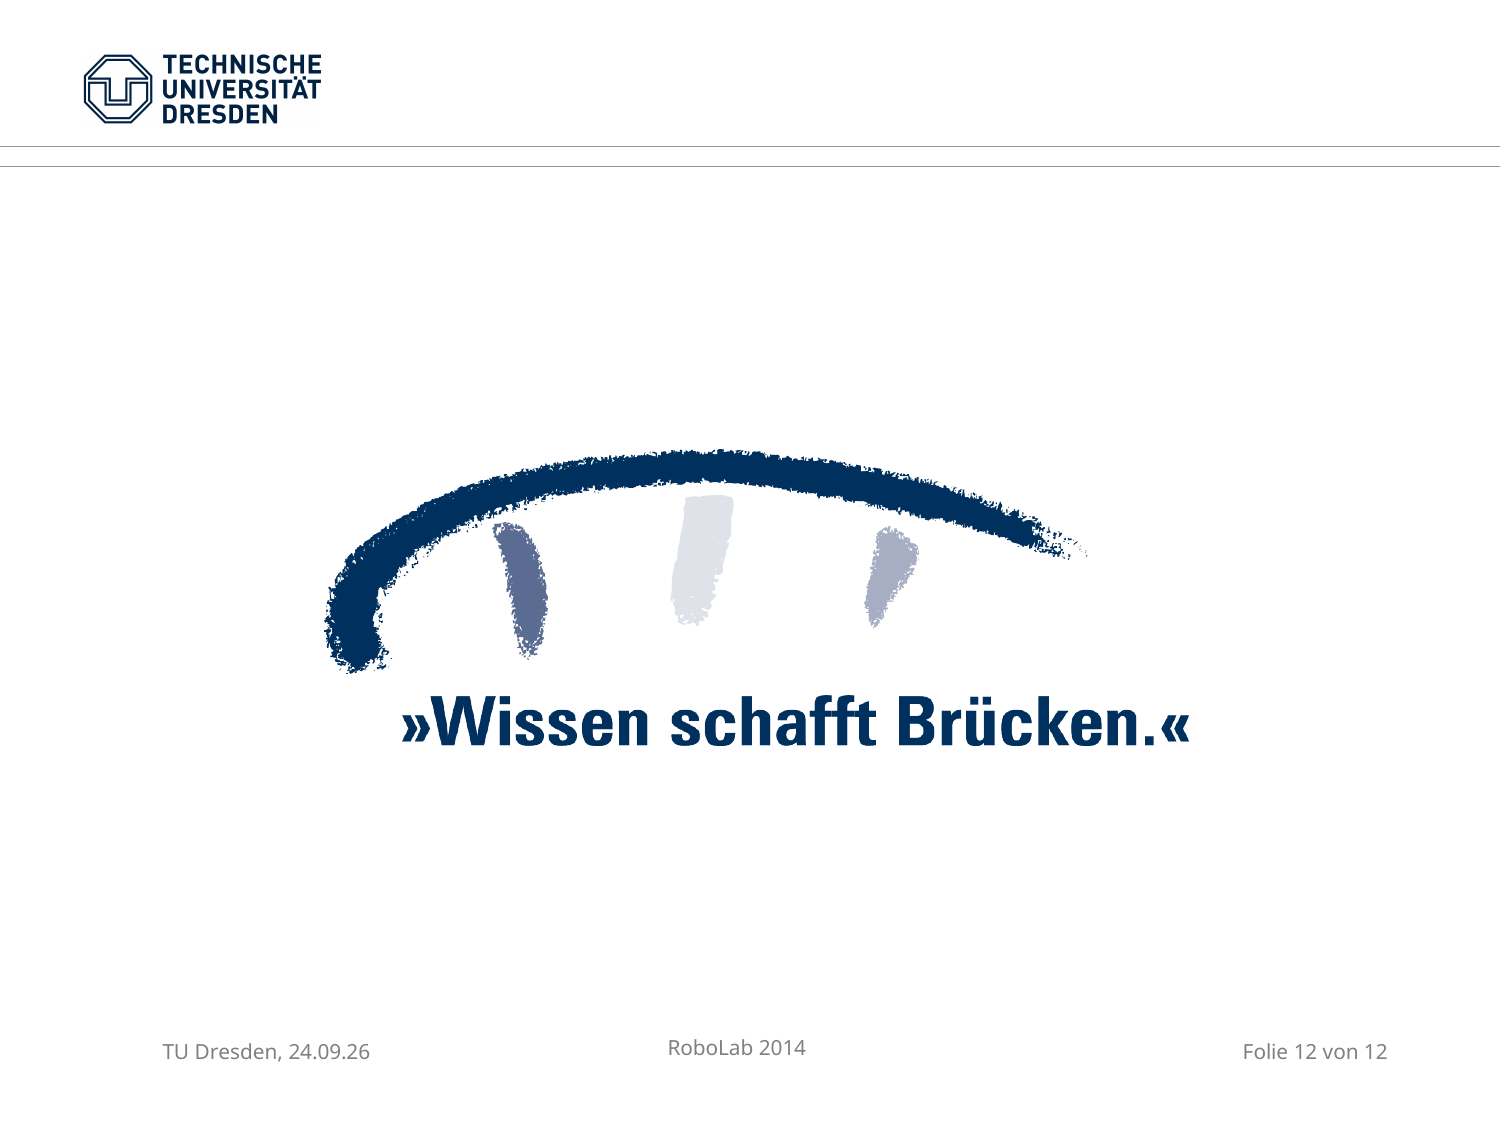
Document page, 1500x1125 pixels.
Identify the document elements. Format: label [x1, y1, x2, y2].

picture [324, 449, 1189, 746]
picture [83, 54, 321, 124]
